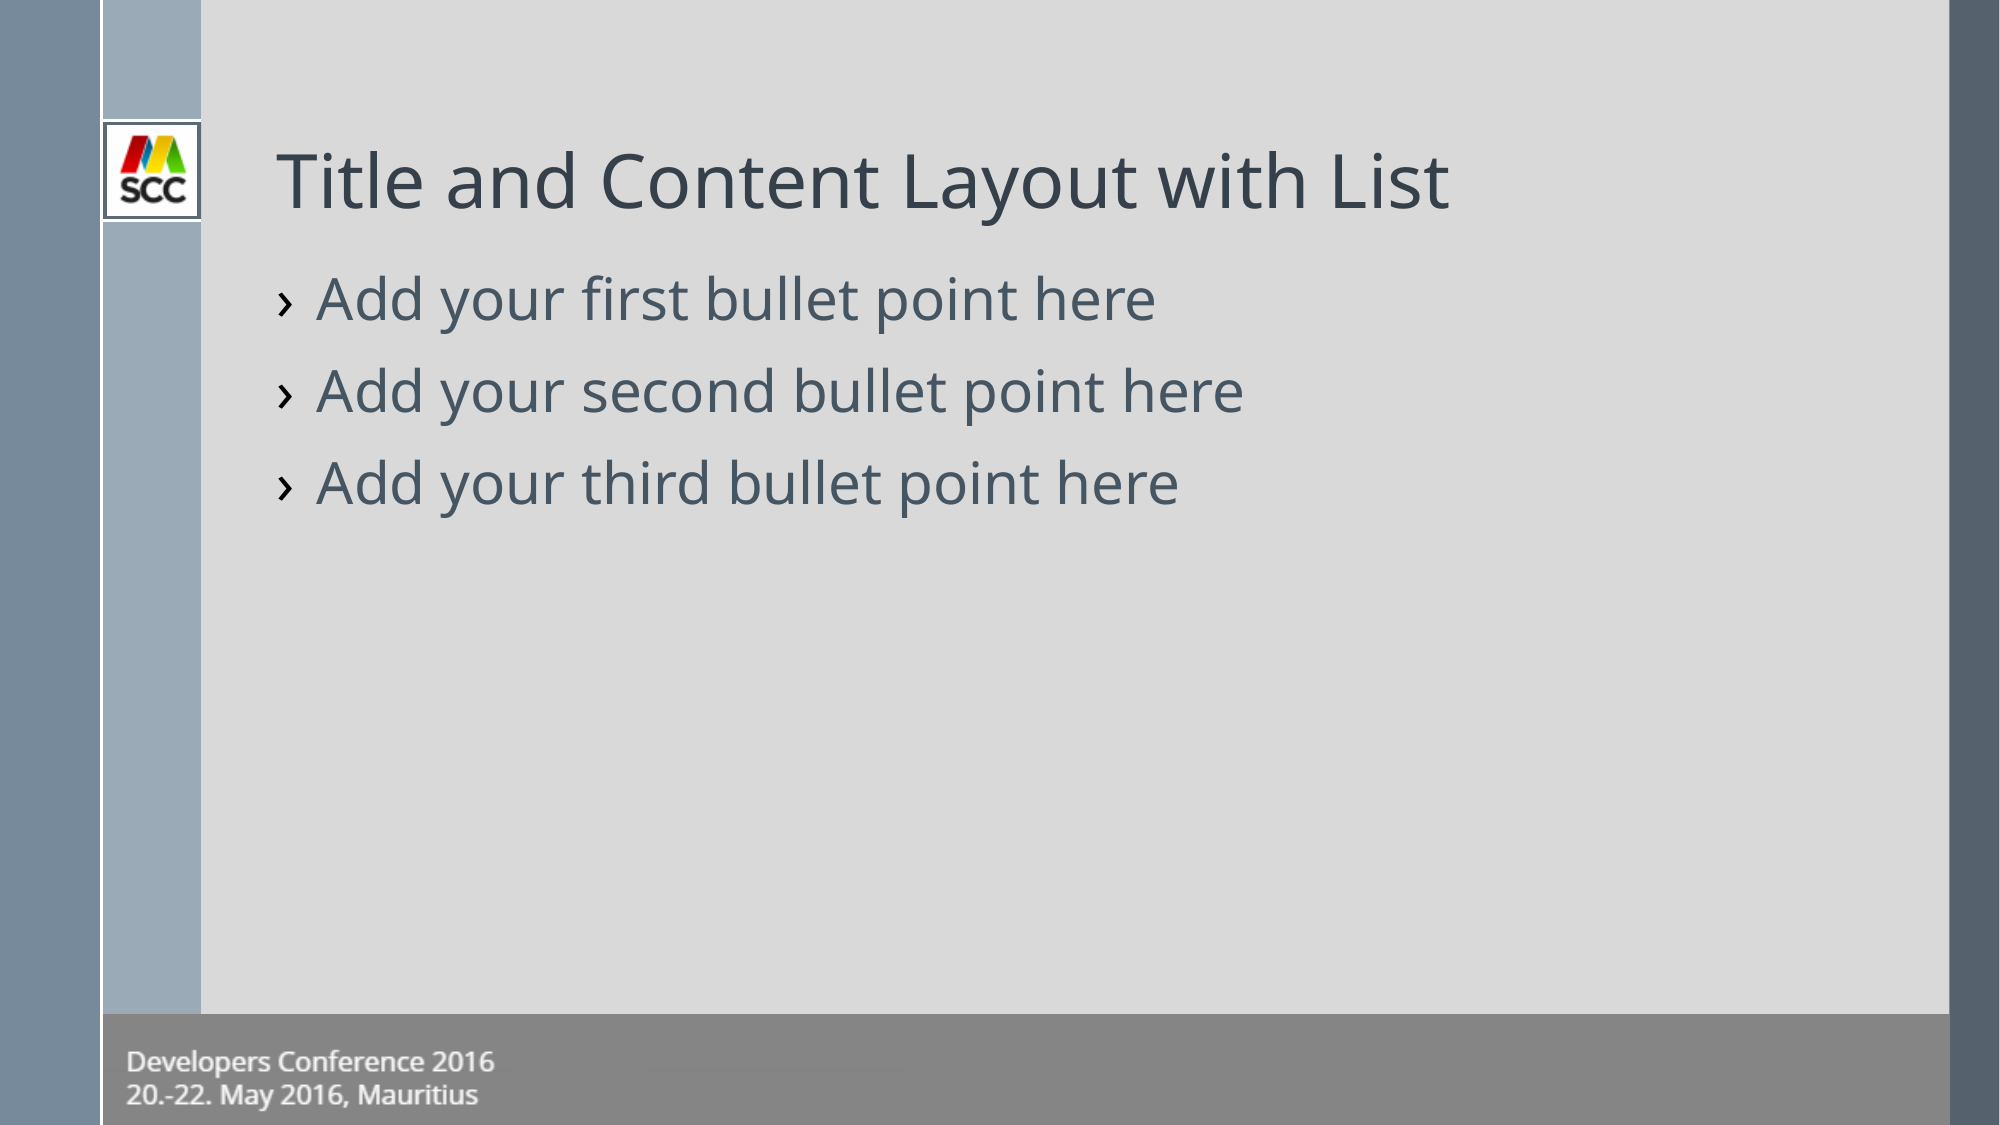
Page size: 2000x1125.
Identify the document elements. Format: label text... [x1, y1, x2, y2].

list Add your first bullet point here Add your second bullet point here Add your third bullet point here [261, 262, 1867, 1013]
title Title and Content Layout with List [261, 29, 1867, 233]
